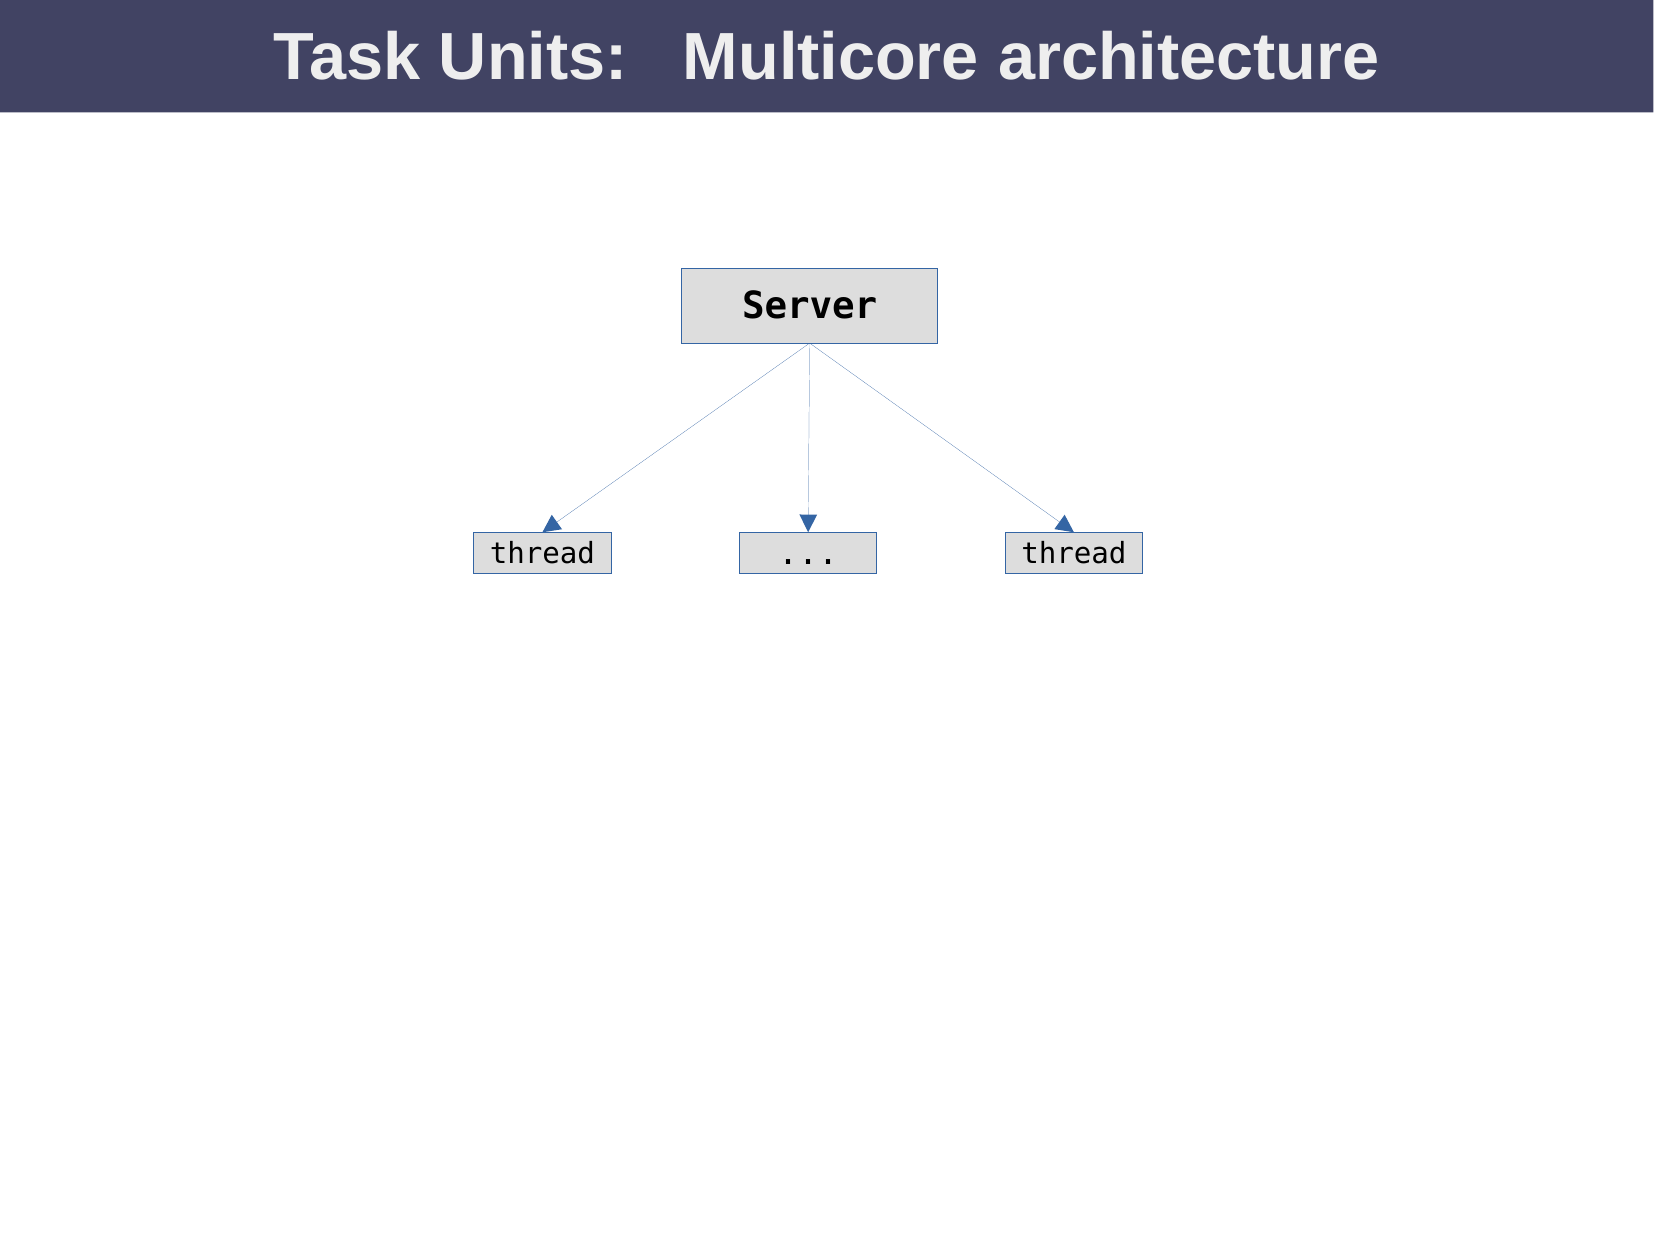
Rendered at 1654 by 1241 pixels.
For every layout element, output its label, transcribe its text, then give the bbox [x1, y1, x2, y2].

text_box Task Units: Multicore architecture [0, 0, 1654, 113]
text_box ... [739, 532, 877, 574]
text_box thread [473, 532, 612, 574]
text_box Server [681, 268, 938, 344]
text_box thread [1005, 532, 1143, 574]
